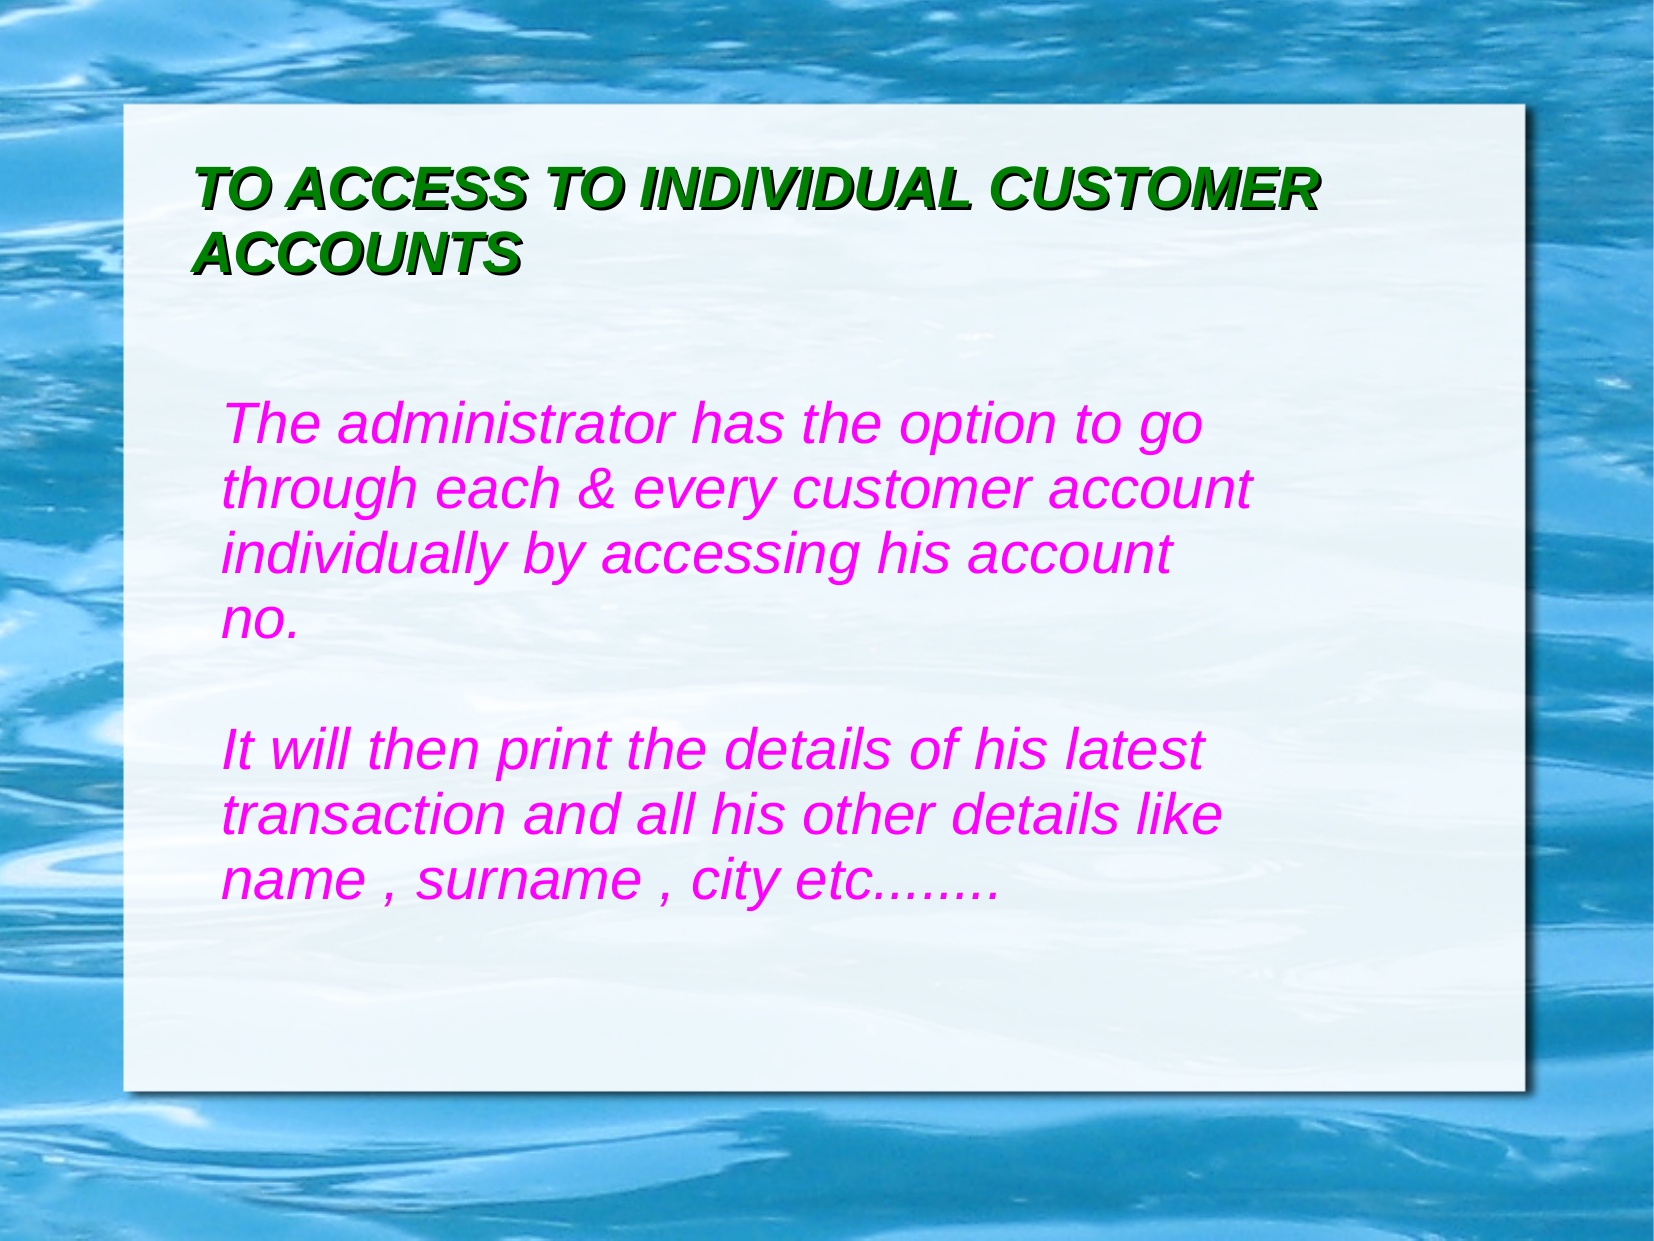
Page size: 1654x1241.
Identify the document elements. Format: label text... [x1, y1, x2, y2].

picture [0, 0, 1654, 1241]
text_box TO ACCESS TO INDIVIDUAL CUSTOMER ACCOUNTS [177, 147, 1418, 293]
text_box The administrator has the option to go through each & every customer account individually by accessing his account no. It will then print the details of his latest transaction and all his other details like name , surname , city etc........ [206, 383, 1270, 919]
